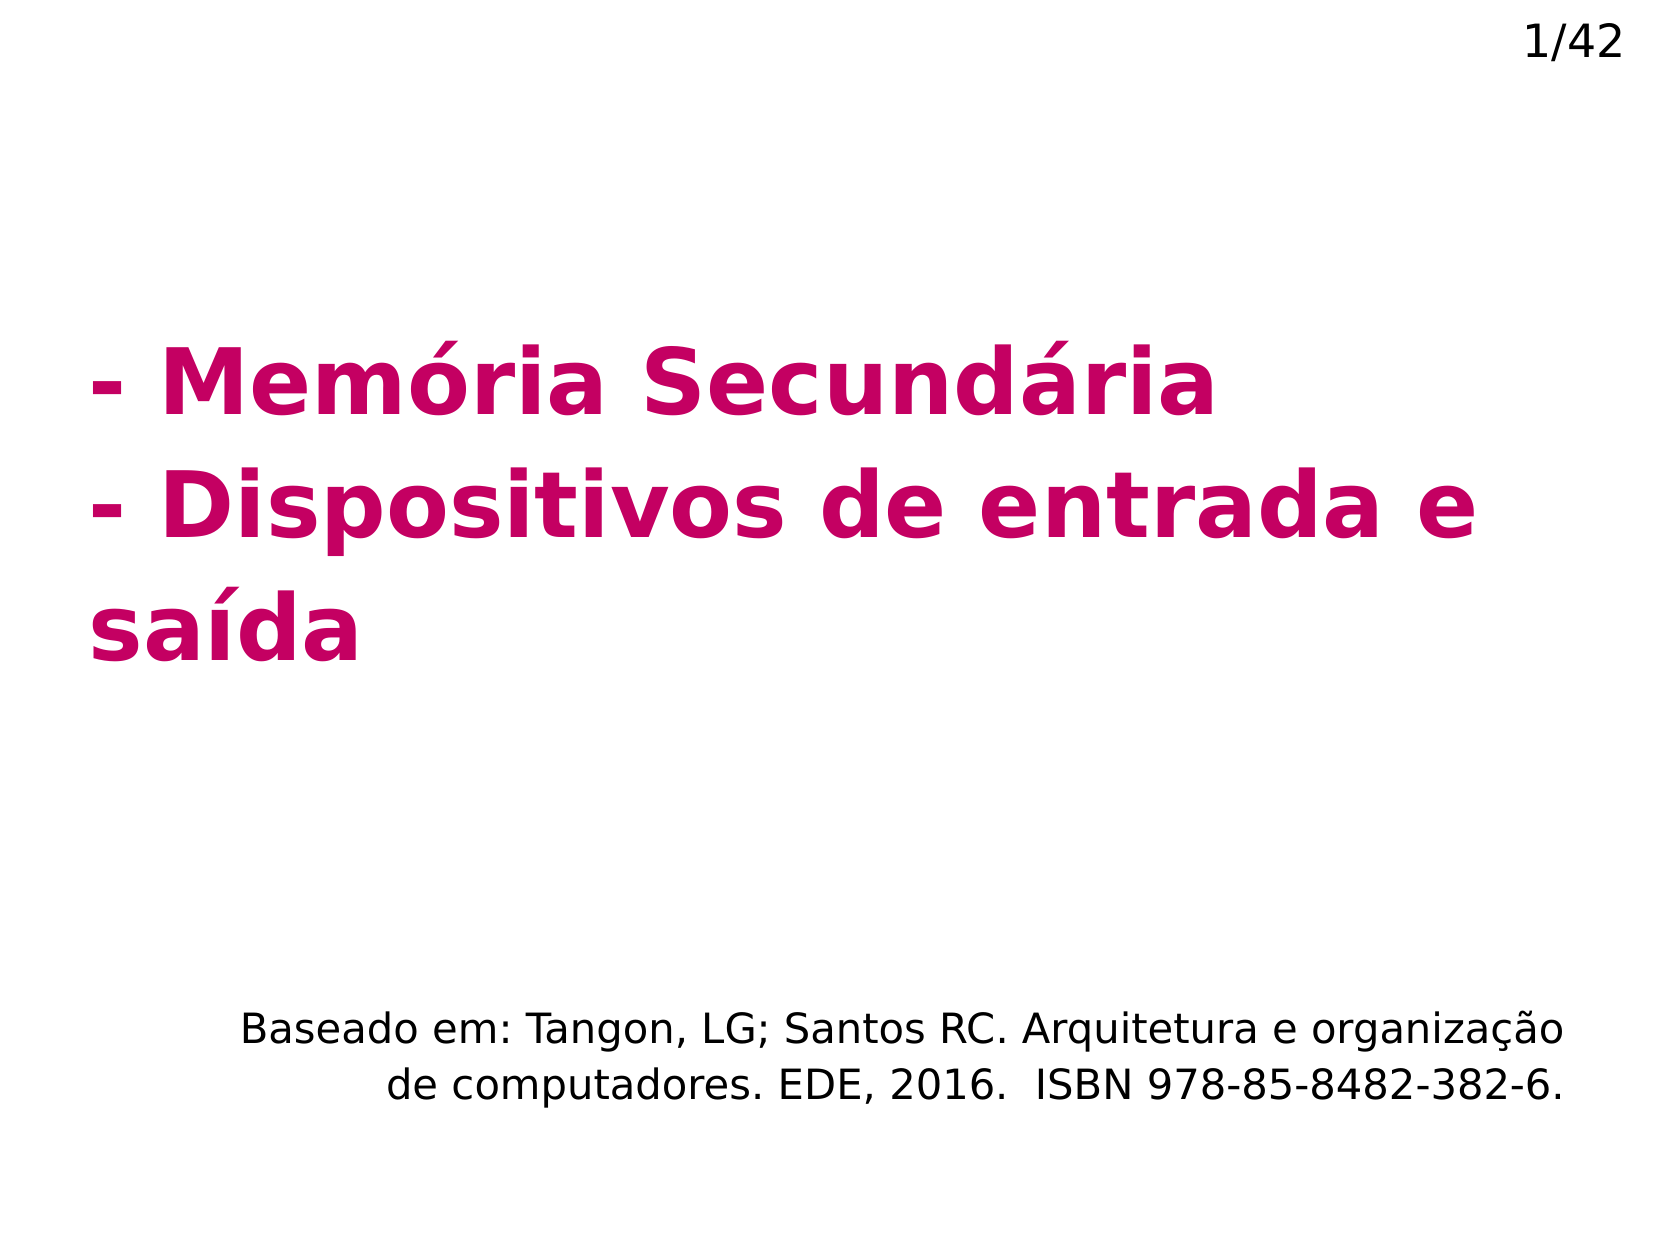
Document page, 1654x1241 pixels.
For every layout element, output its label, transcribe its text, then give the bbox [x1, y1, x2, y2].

list Baseado em: Tangon, LG; Santos RC. Arquitetura e organização de computadores. EDE, 2016. ISBN 978-85-8482-382-6. [236, 998, 1565, 1211]
title - Memória Secundária - Dispositivos de entrada e saída [88, 29, 1565, 1034]
